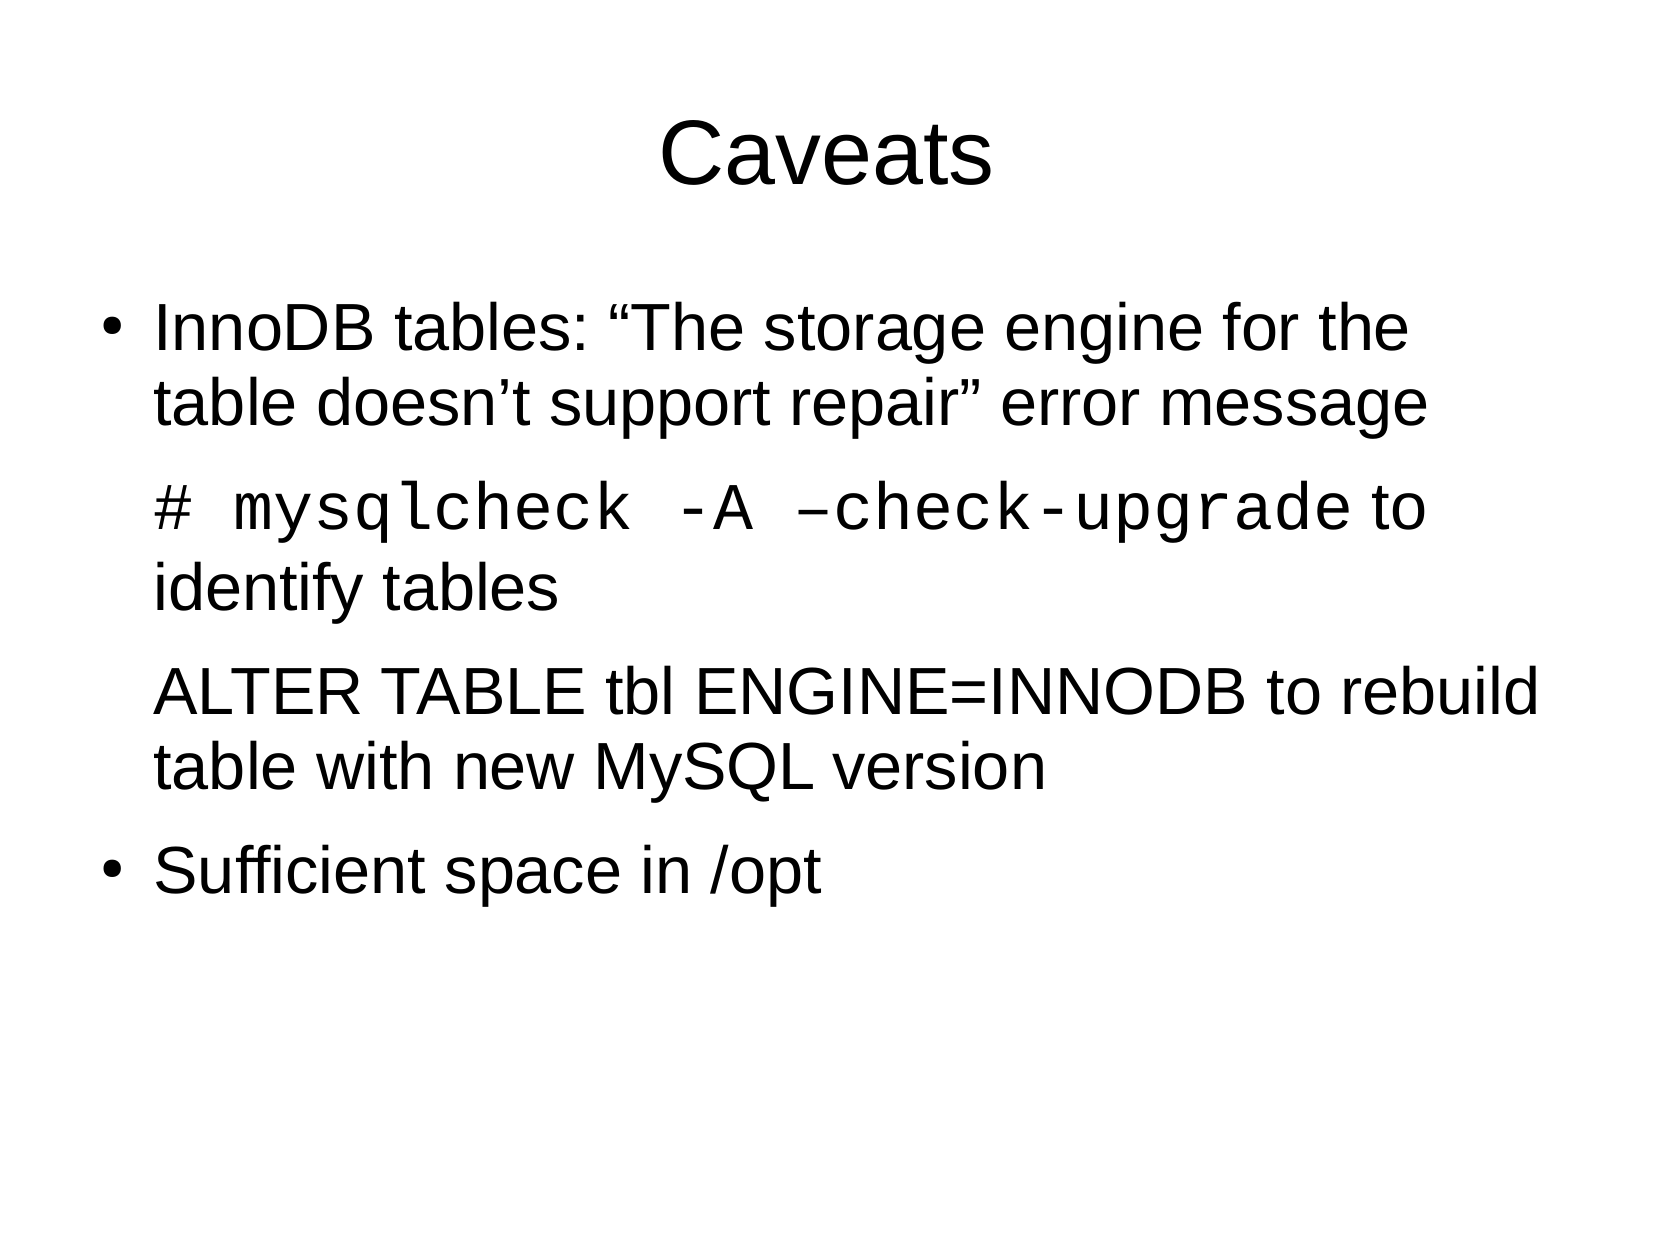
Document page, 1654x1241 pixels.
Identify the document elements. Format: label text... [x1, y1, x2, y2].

title Caveats [82, 49, 1571, 257]
list InnoDB tables: “The storage engine for the table doesn’t support repair” error message # mysqlcheck -A –check-upgrade to identify tables ALTER TABLE tbl ENGINE=INNODB to rebuild table with new MySQL version Sufficient space in /opt [82, 290, 1571, 1109]
